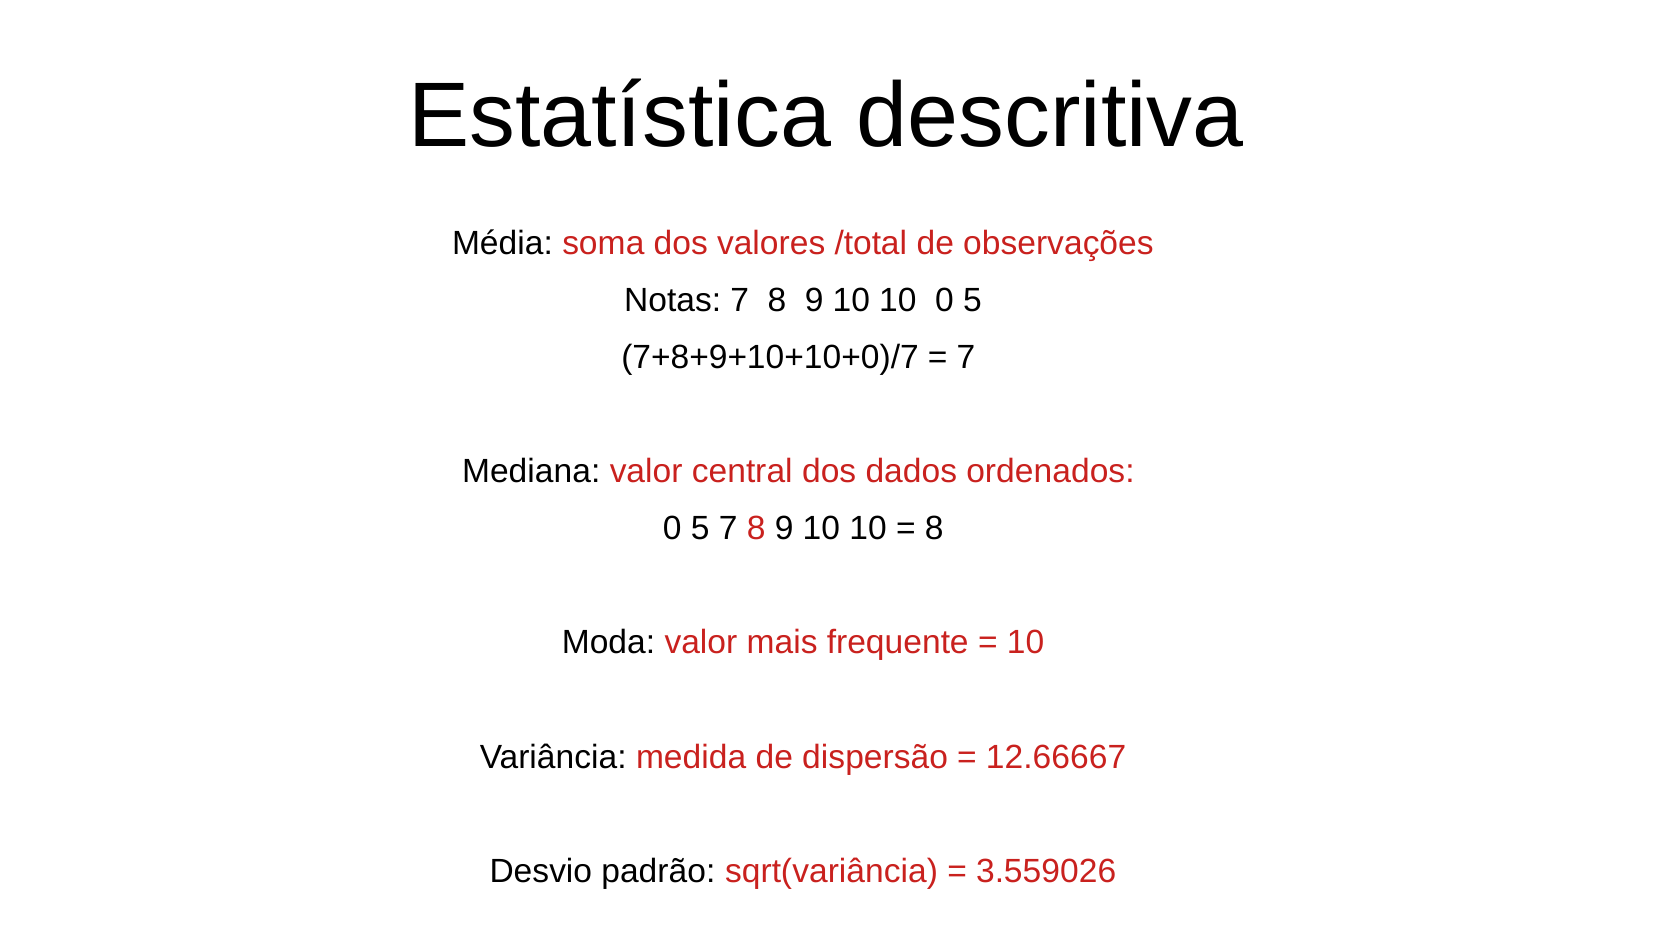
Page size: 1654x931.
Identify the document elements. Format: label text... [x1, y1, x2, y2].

list Média: soma dos valores /total de observações Notas: 7 8 9 10 10 0 5 (7+8+9+10+10+0)/7 = 7 Mediana: valor central dos dados ordenados: 0 5 7 8 9 10 10 = 8 Moda: valor mais frequente = 10 Variância: medida de dispersão = 12.66667 Desvio padrão: sqrt(variância) = 3.559026 [35, 224, 1524, 893]
title Estatística descritiva [82, 37, 1571, 193]
